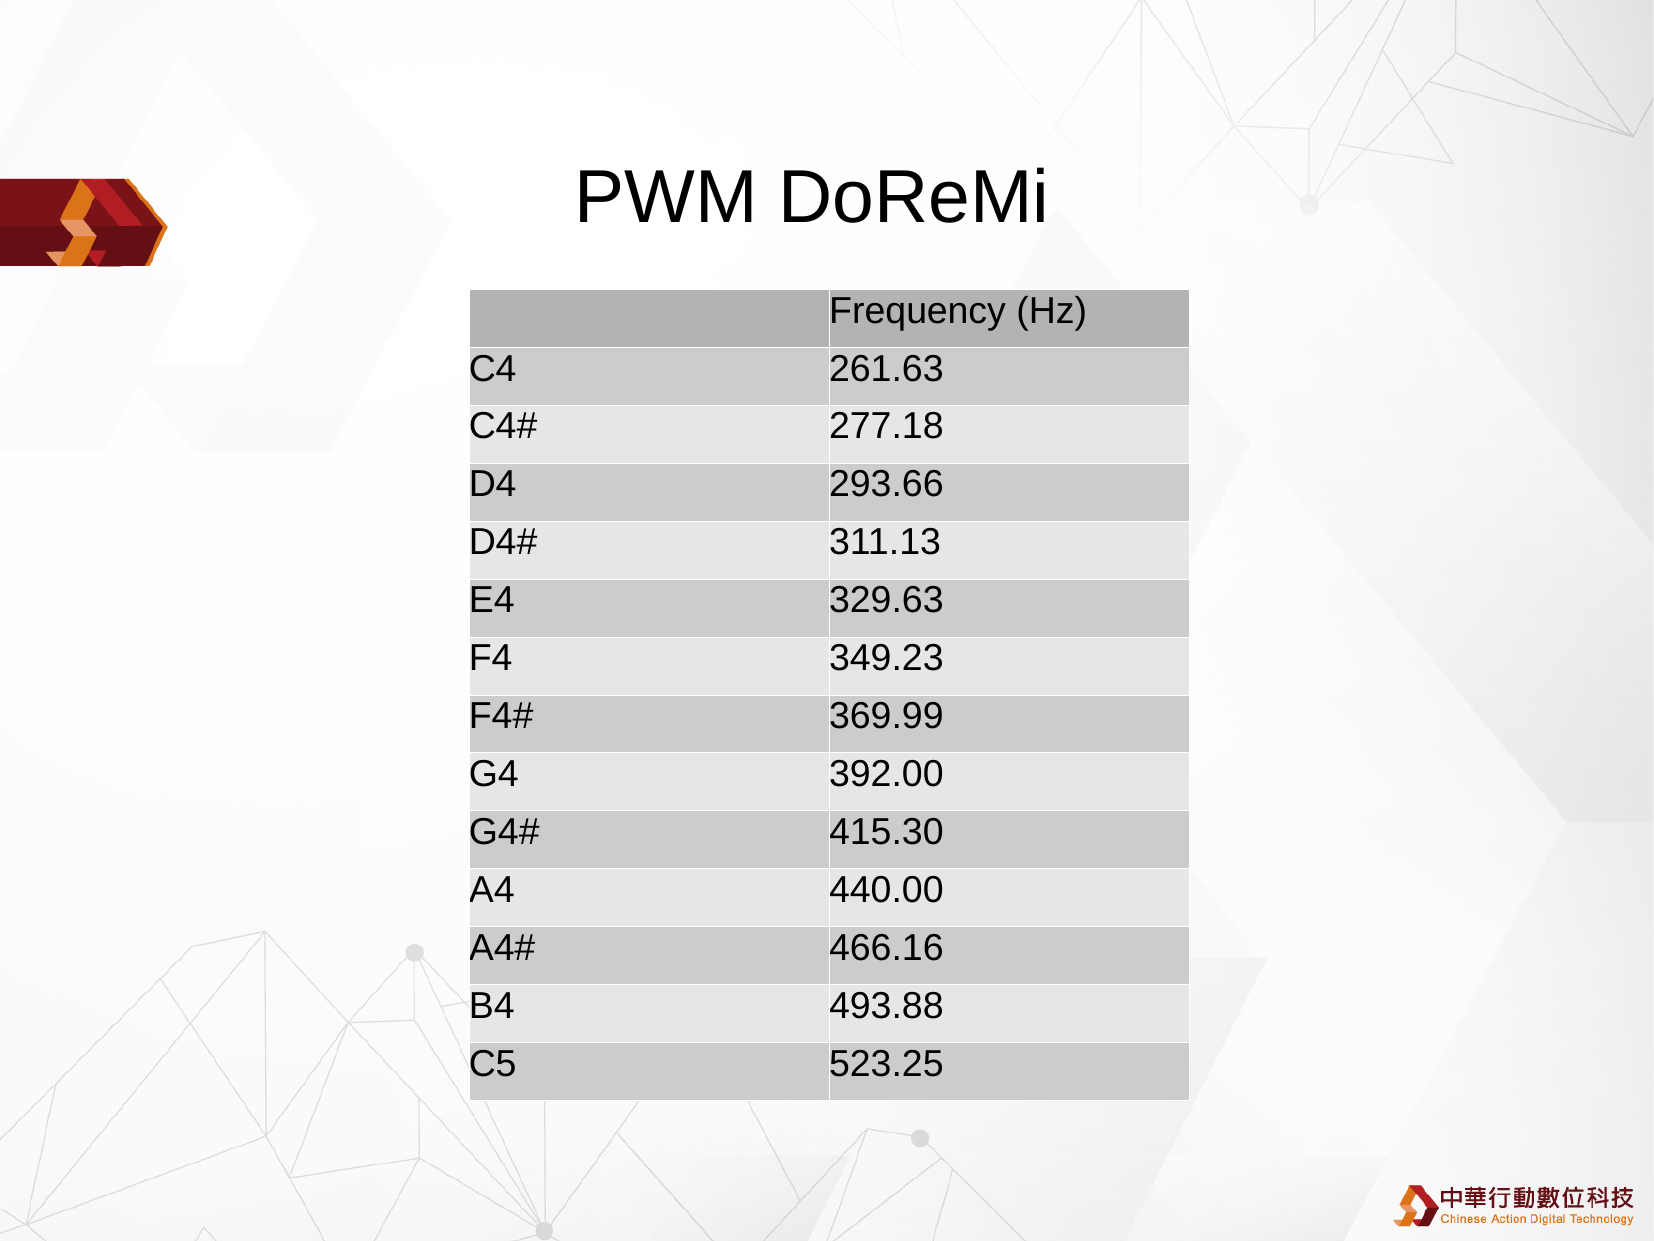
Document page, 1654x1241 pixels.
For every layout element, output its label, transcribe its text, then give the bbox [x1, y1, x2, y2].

table_cell 293.66 [830, 464, 1189, 521]
table_cell E4 [470, 580, 829, 637]
table_cell G4# [470, 811, 829, 868]
table_cell C4 [470, 348, 829, 405]
table_cell 311.13 [830, 522, 1189, 579]
table_cell B4 [470, 985, 829, 1042]
table_cell C4# [470, 406, 829, 463]
table_cell 523.25 [830, 1043, 1189, 1100]
table_header [470, 290, 829, 347]
table_cell 440.00 [830, 869, 1189, 926]
table_cell A4# [470, 927, 829, 984]
title PWM DoReMi [118, 112, 1506, 281]
table_cell A4 [476, 879, 485, 892]
table_cell 349.23 [830, 638, 1189, 695]
picture [0, 0, 1654, 1241]
table_cell F4# [470, 696, 829, 752]
table_cell 392.00 [830, 753, 1189, 810]
table_cell 493.88 [830, 985, 1189, 1042]
table_cell 277.18 [830, 406, 1189, 463]
table_cell D4 [470, 464, 829, 521]
table_cell A4# [476, 937, 485, 950]
table_cell A4 [470, 869, 829, 926]
table_cell 329.63 [830, 580, 1189, 637]
table_cell 415.30 [830, 811, 1189, 868]
table_cell D4# [470, 522, 829, 579]
table_cell 369.99 [830, 696, 1189, 752]
table_cell C5 [470, 1043, 829, 1100]
table_header Frequency (Hz) [830, 290, 1189, 347]
table_cell 261.63 [830, 348, 1189, 405]
table_cell 466.16 [830, 927, 1189, 984]
table_cell G4 [470, 753, 829, 810]
table_cell F4 [470, 638, 829, 695]
